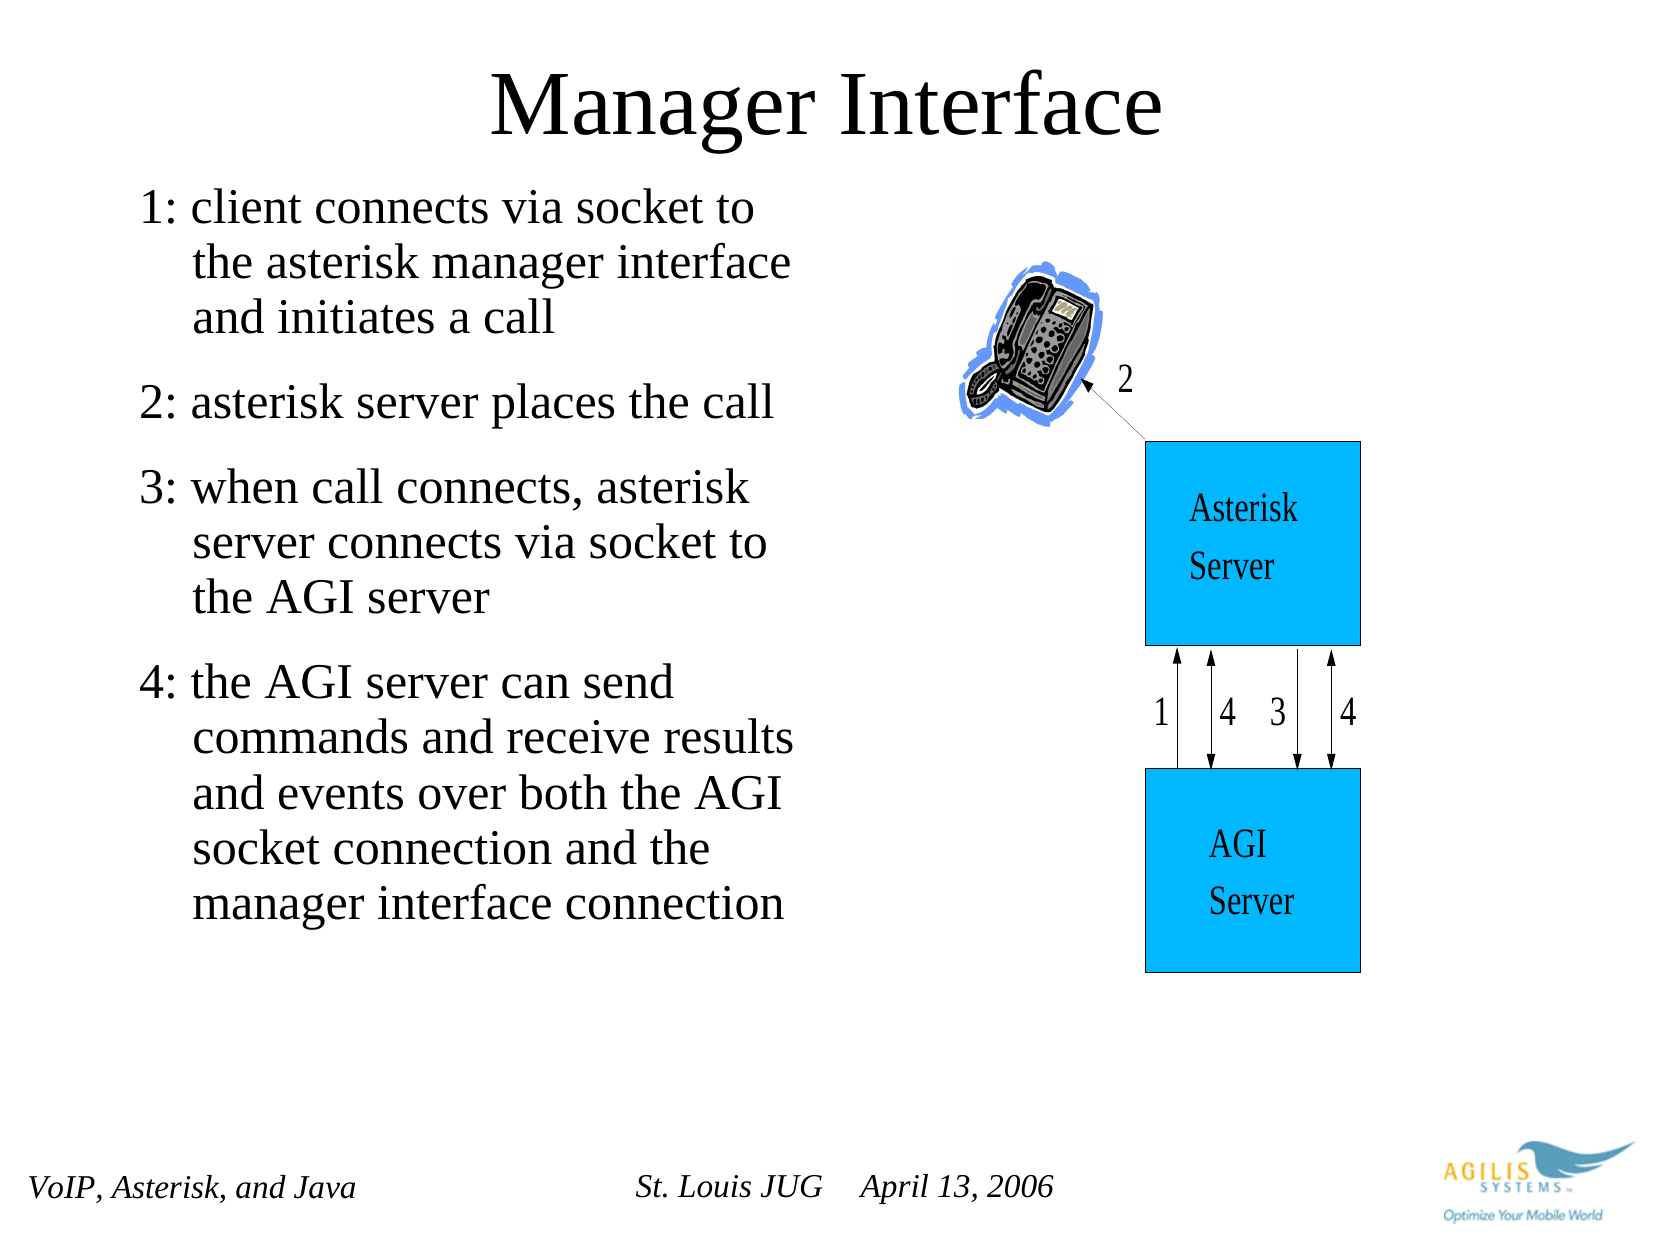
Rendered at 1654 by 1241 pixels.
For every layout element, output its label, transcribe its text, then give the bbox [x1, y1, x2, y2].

list 1: client connects via socket to the asterisk manager interface and initiates a call 2: asterisk server places the call 3: when call connects, asterisk server connects via socket to the AGI server 4: the AGI server can send commands and receive results and events over both the AGI socket connection and the manager interface connection [121, 178, 811, 1215]
title Manager Interface [121, 0, 1534, 208]
picture [1444, 1141, 1636, 1224]
chart [919, 224, 1610, 1004]
